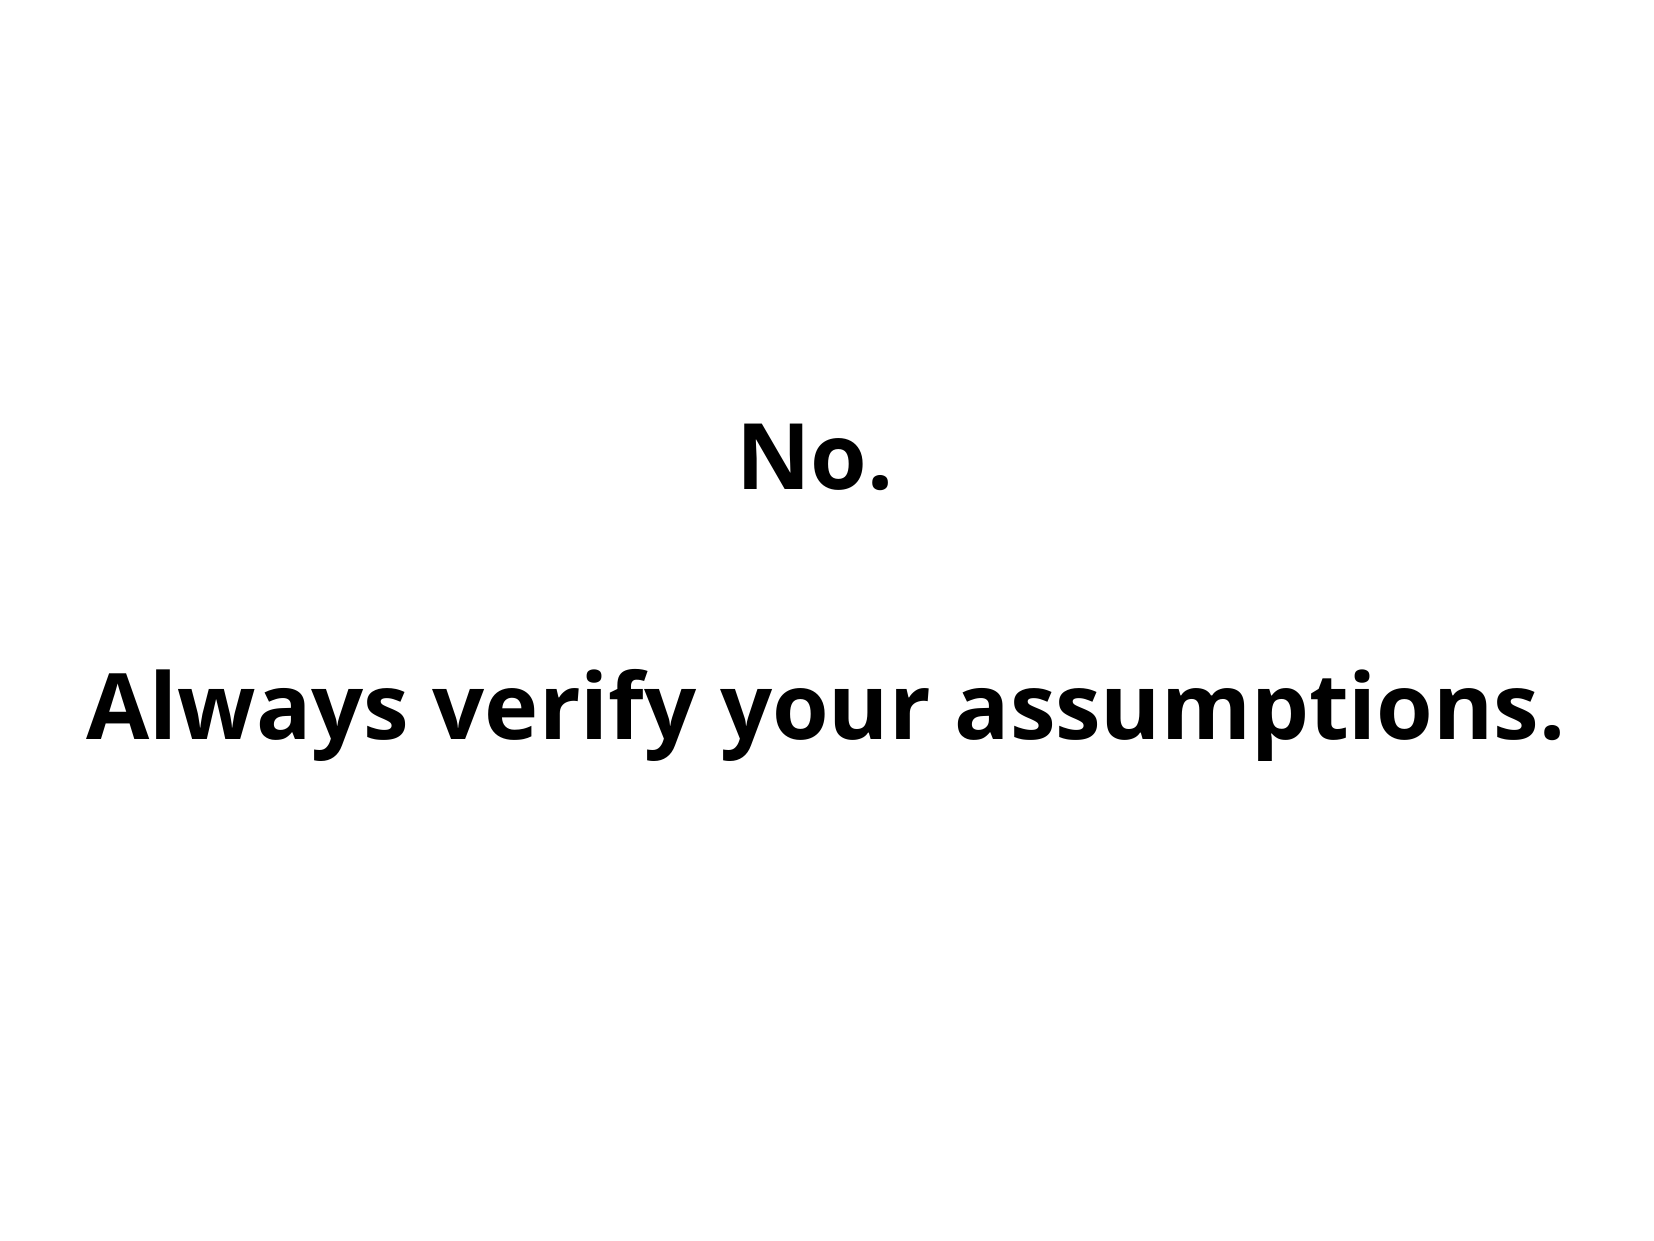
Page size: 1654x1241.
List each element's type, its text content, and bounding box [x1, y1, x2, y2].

subtitle No. Always verify your assumptions. [82, 49, 1571, 1109]
